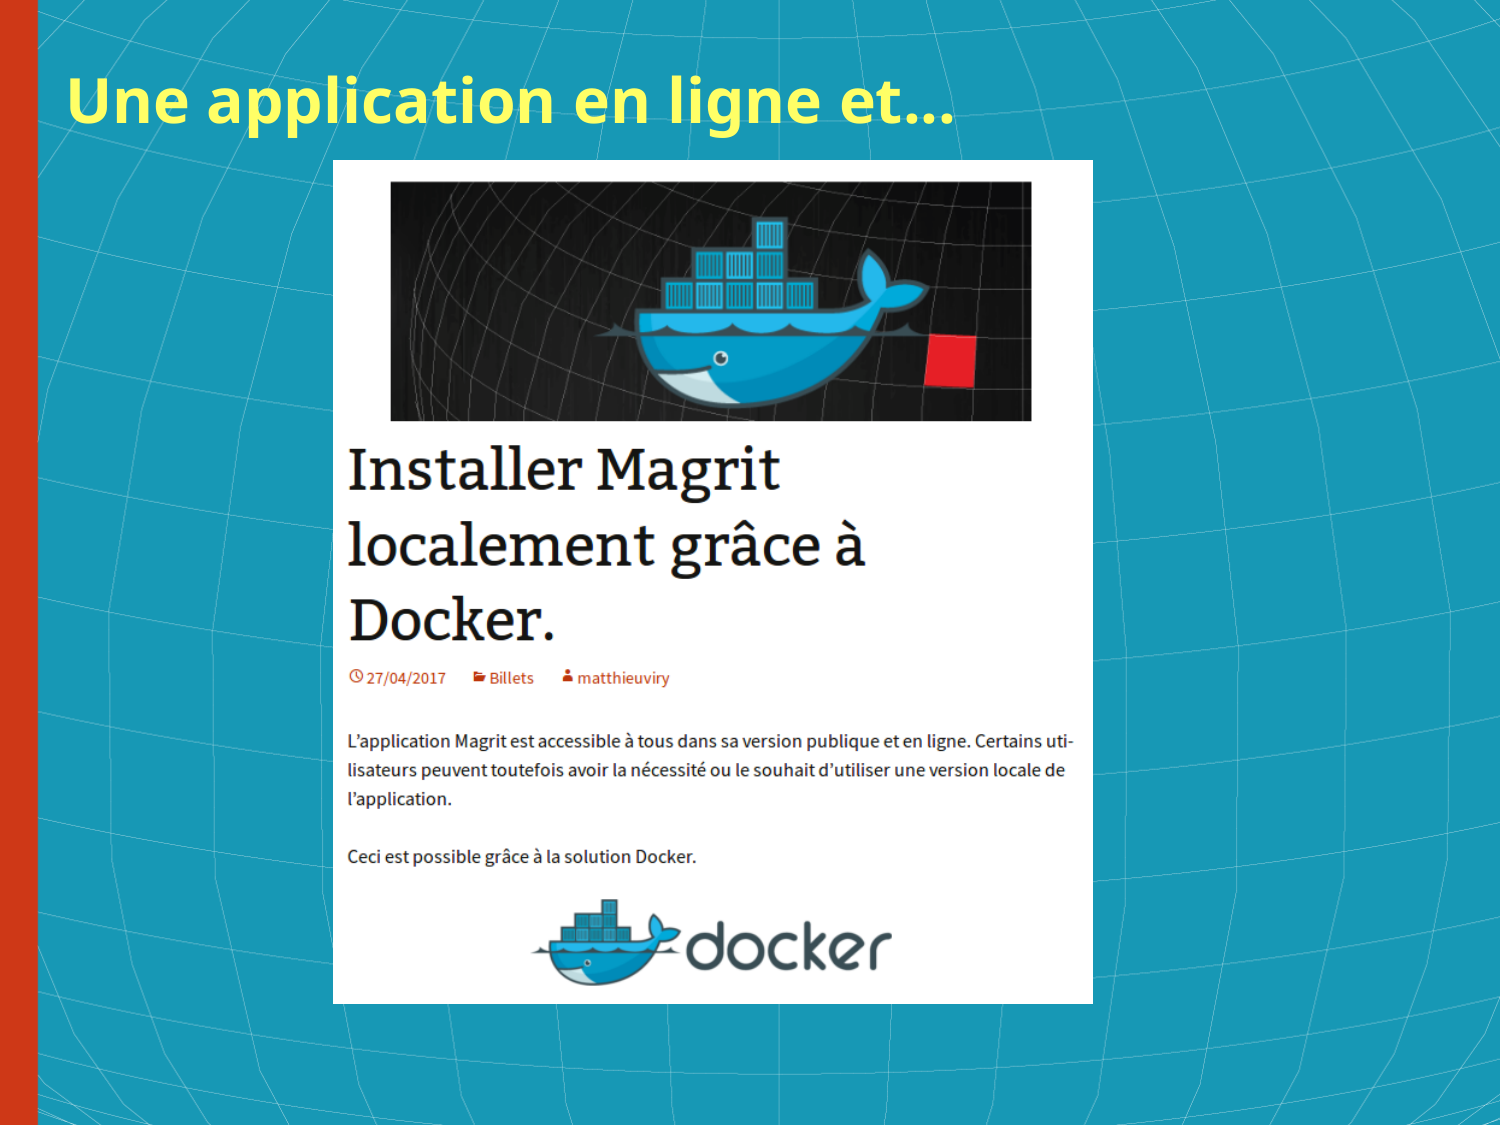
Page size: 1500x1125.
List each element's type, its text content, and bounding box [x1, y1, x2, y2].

title Une application en ligne et... [65, 20, 1477, 177]
list magrit.hypotheses.org [59, 177, 1477, 1125]
picture [333, 160, 1093, 1004]
picture [0, 0, 1500, 1125]
